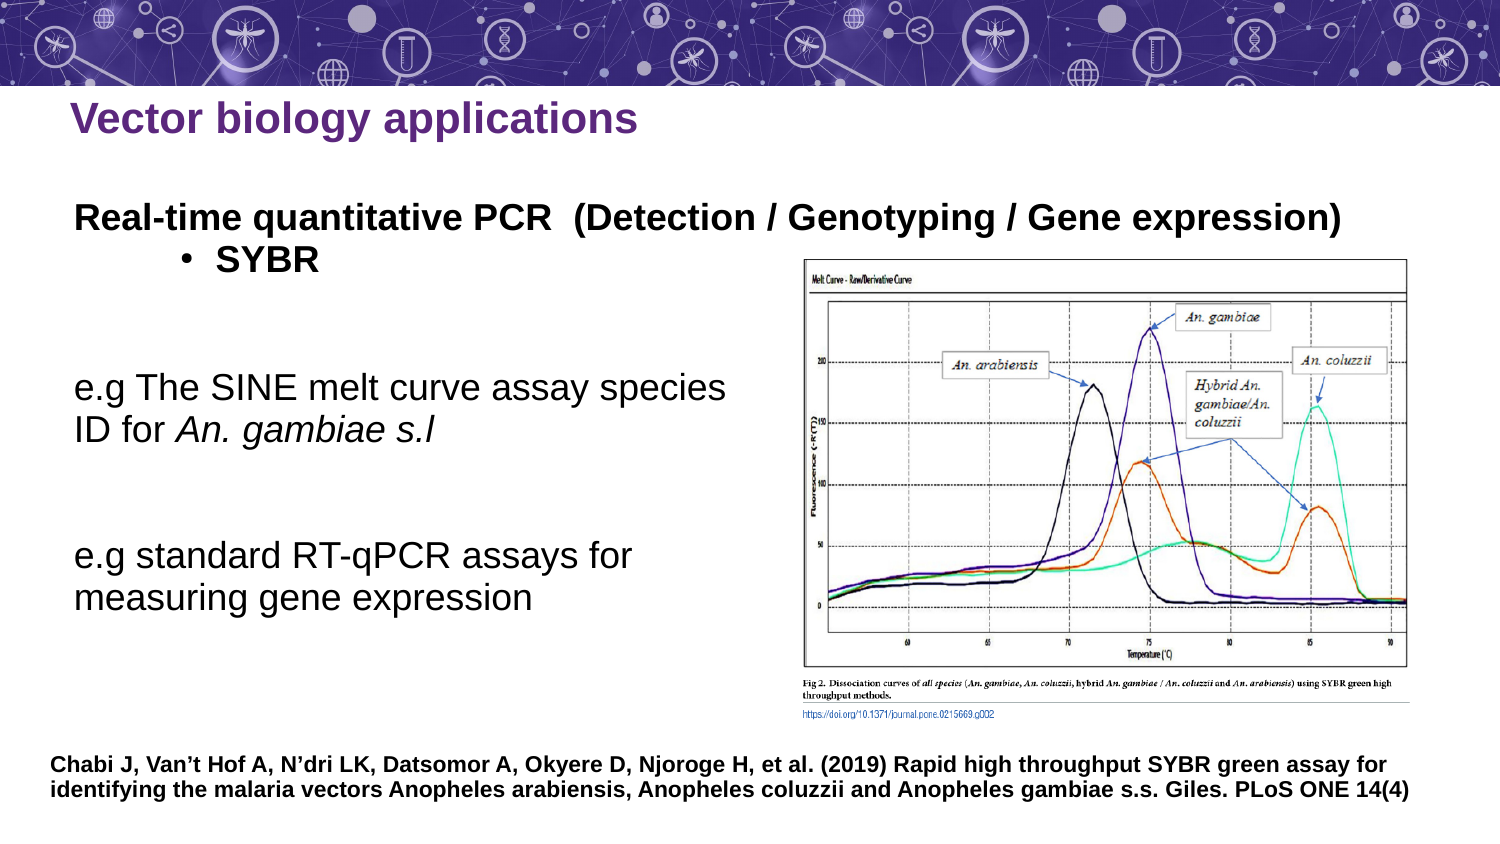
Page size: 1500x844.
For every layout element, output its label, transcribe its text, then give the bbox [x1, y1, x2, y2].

text_box e.g The SINE melt curve assay species ID for An. gambiae s.l e.g standard RT-qPCR assays for measuring gene expression [59, 359, 756, 626]
picture [0, 0, 1500, 86]
text_box Real-time quantitative PCR (Detection / Genotyping / Gene expression) SYBR [59, 188, 1419, 330]
title Vector biology applications [54, 75, 1118, 151]
picture [803, 259, 1419, 728]
text_box Chabi J, Van’t Hof A, N’dri LK, Datsomor A, Okyere D, Njoroge H, et al. (2019) Rapid high throughput SYBR green assay for identifying the malaria vectors Anopheles arabiensis, Anopheles coluzzii and Anopheles gambiae s.s. Giles. PLoS ONE 14(4) [35, 744, 1465, 815]
